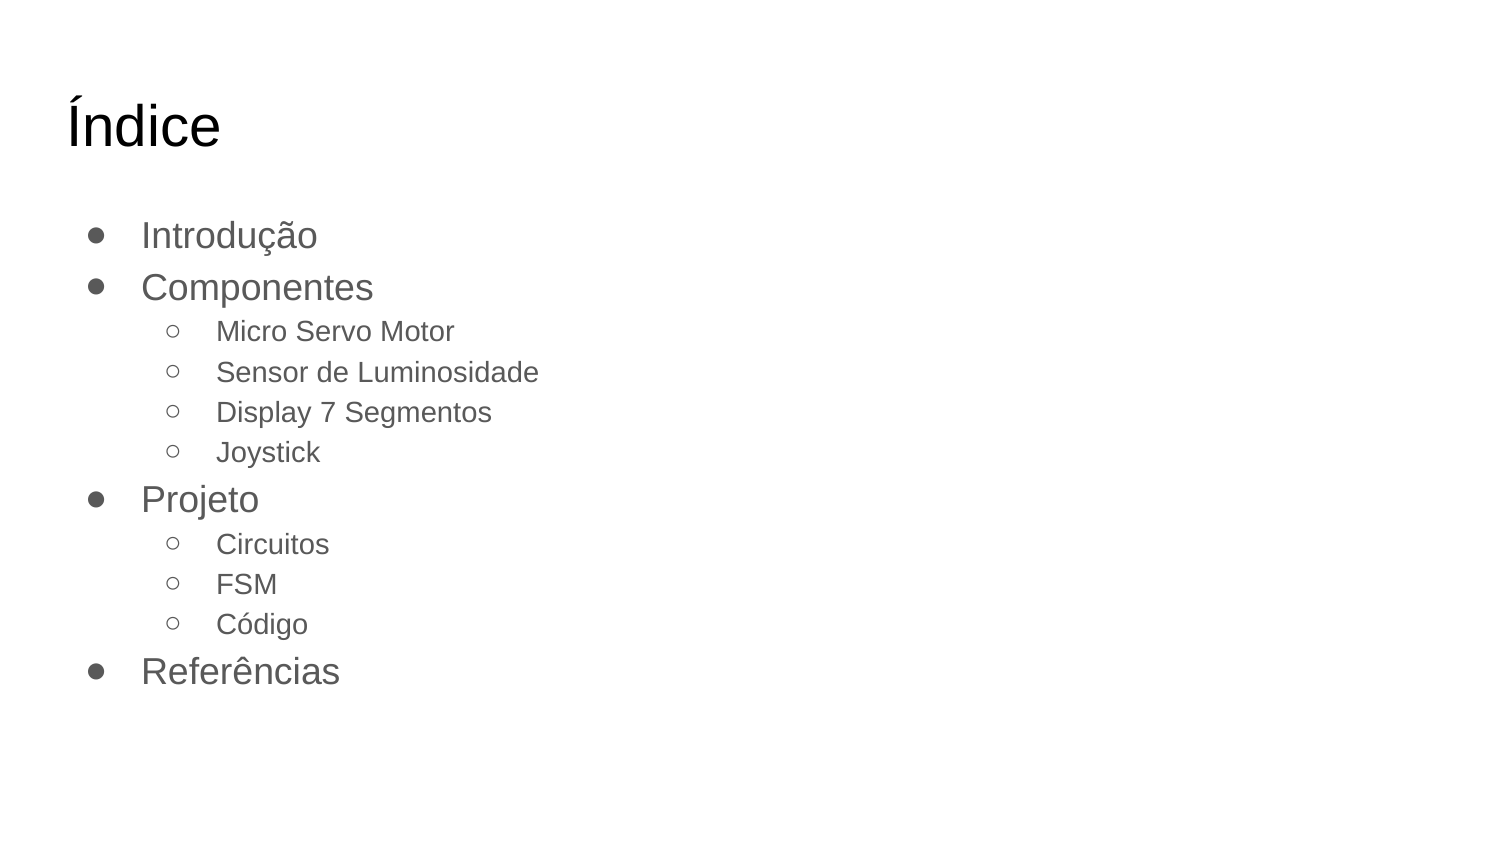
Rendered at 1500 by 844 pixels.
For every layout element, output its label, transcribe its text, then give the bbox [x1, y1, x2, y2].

title Índice [51, 72, 1449, 167]
list Introdução Componentes Micro Servo Motor Sensor de Luminosidade Display 7 Segmentos Joystick Projeto Circuitos FSM Código Referências [51, 189, 1449, 750]
